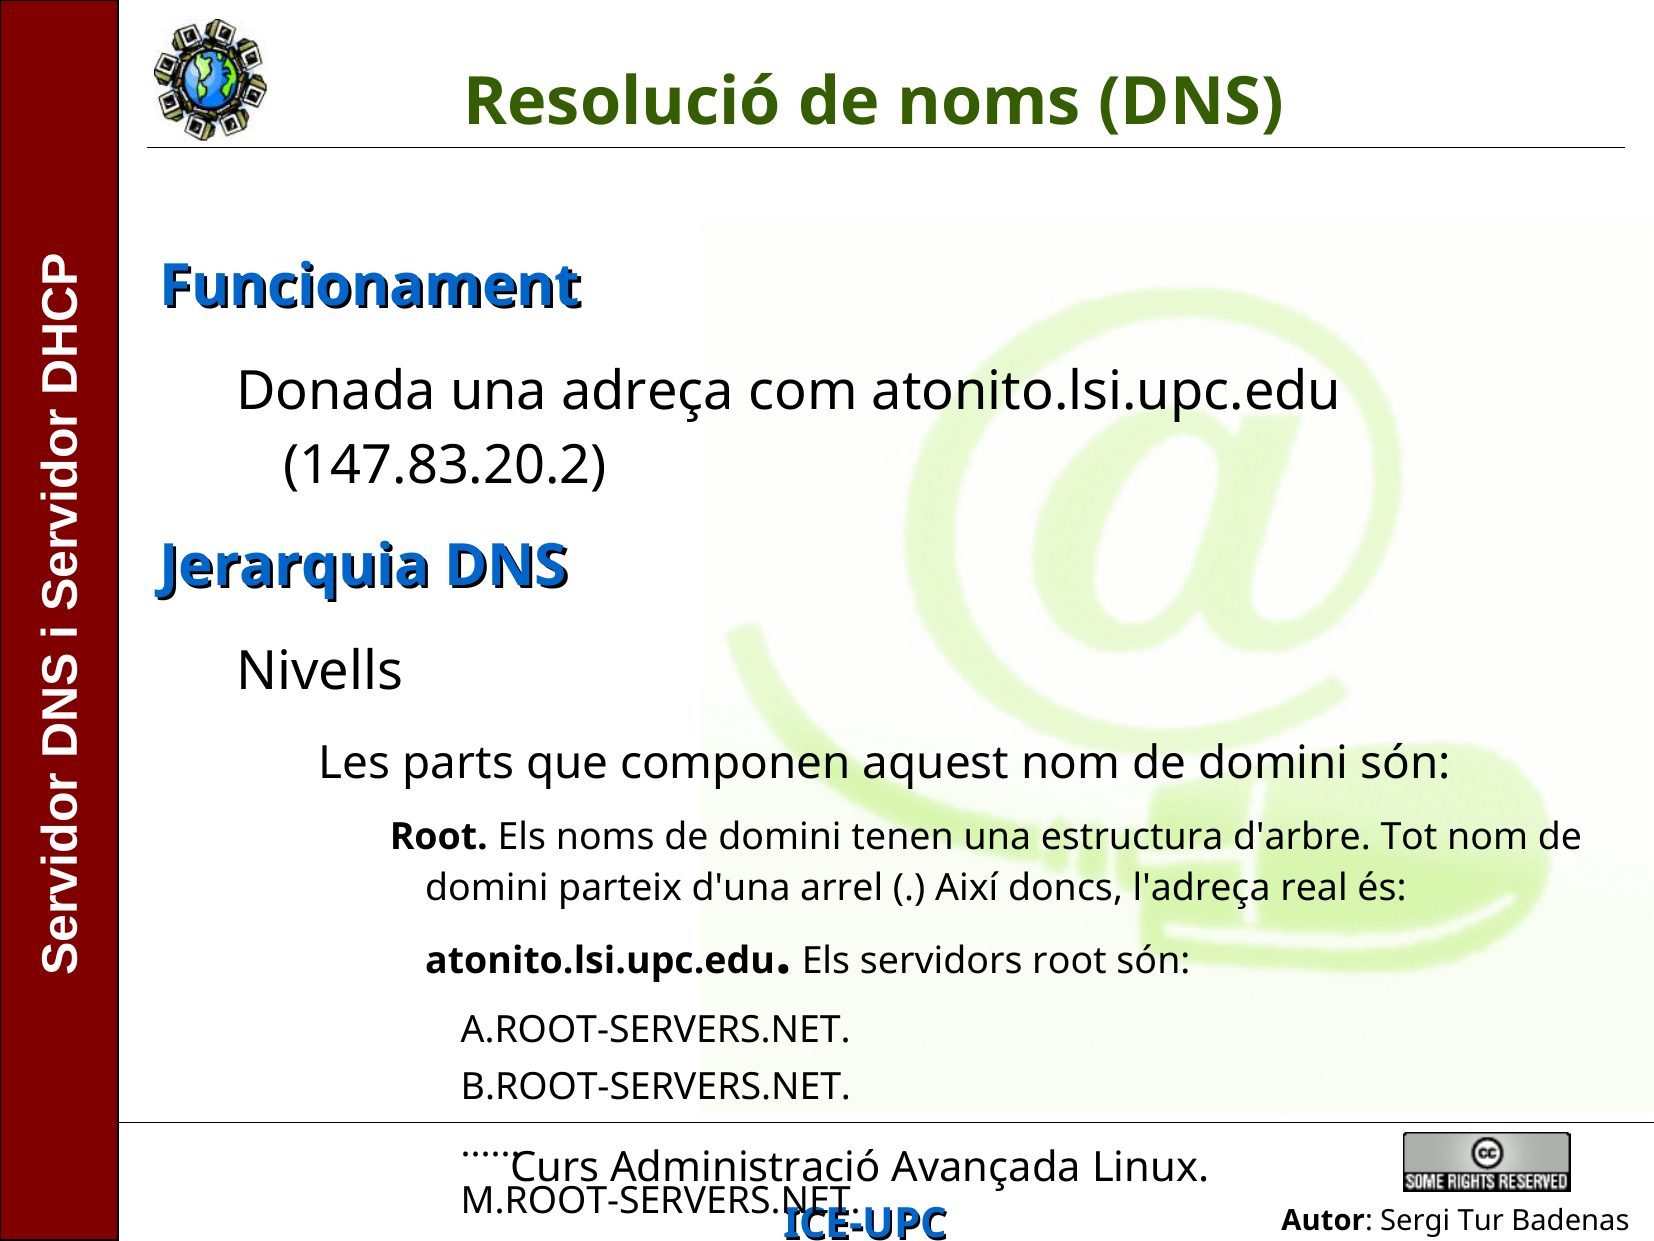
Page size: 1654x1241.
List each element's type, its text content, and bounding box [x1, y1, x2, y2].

picture [154, 19, 268, 49]
list Funcionament Donada una adreça com atonito.lsi.upc.edu (147.83.20.2) Jerarquia DNS Nivells Les parts que componen aquest nom de domini són: Root. Els noms de domini tenen una estructura d'arbre. Tot nom de domini parteix d'una arrel (.) Així doncs, l'adreça real és: atonito.lsi.upc.edu. Els servidors root són: A.ROOT-SERVERS.NET. B.ROOT-SERVERS.NET. ...... M.ROOT-SERVERS.NET. [141, 242, 1630, 1078]
picture [783, 1078, 793, 1094]
picture [724, 1078, 734, 1085]
title Resolució de noms (DNS) [129, 49, 1619, 148]
picture [1403, 1132, 1571, 1192]
picture [700, 217, 1654, 1113]
